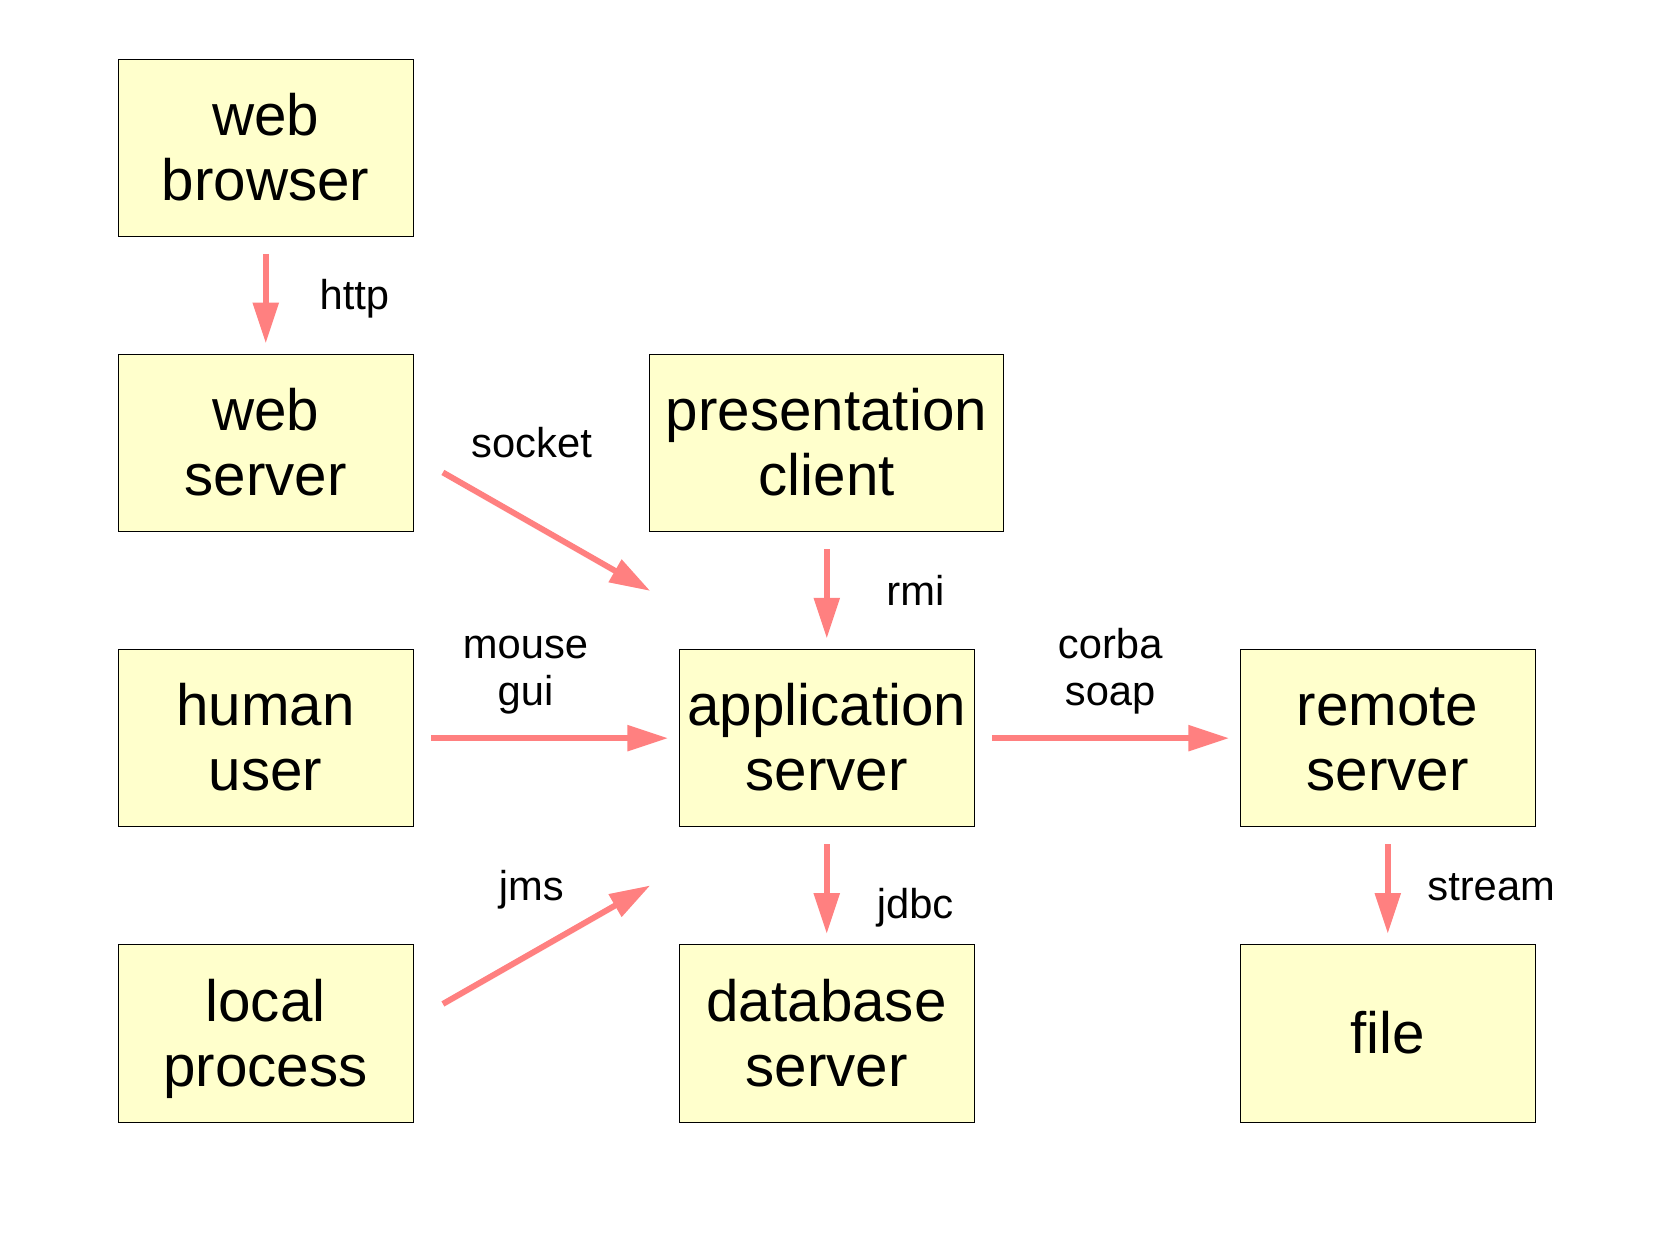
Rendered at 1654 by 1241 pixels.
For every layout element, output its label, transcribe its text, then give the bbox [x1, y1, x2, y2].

text_box remote server [1240, 649, 1536, 827]
text_box mouse gui [437, 608, 615, 727]
text_box jms [442, 856, 621, 916]
text_box socket [442, 413, 621, 473]
text_box web browser [118, 59, 414, 237]
text_box stream [1417, 856, 1565, 916]
text_box application server [679, 649, 975, 827]
text_box rmi [856, 561, 975, 621]
text_box jdbc [856, 874, 975, 934]
text_box presentation client [649, 354, 1004, 532]
text_box web server [118, 354, 414, 532]
text_box human user [118, 649, 414, 827]
text_box file [1240, 944, 1536, 1123]
text_box http [295, 265, 414, 325]
text_box database server [679, 944, 975, 1123]
text_box corba soap [1021, 608, 1199, 727]
text_box local process [118, 944, 414, 1123]
